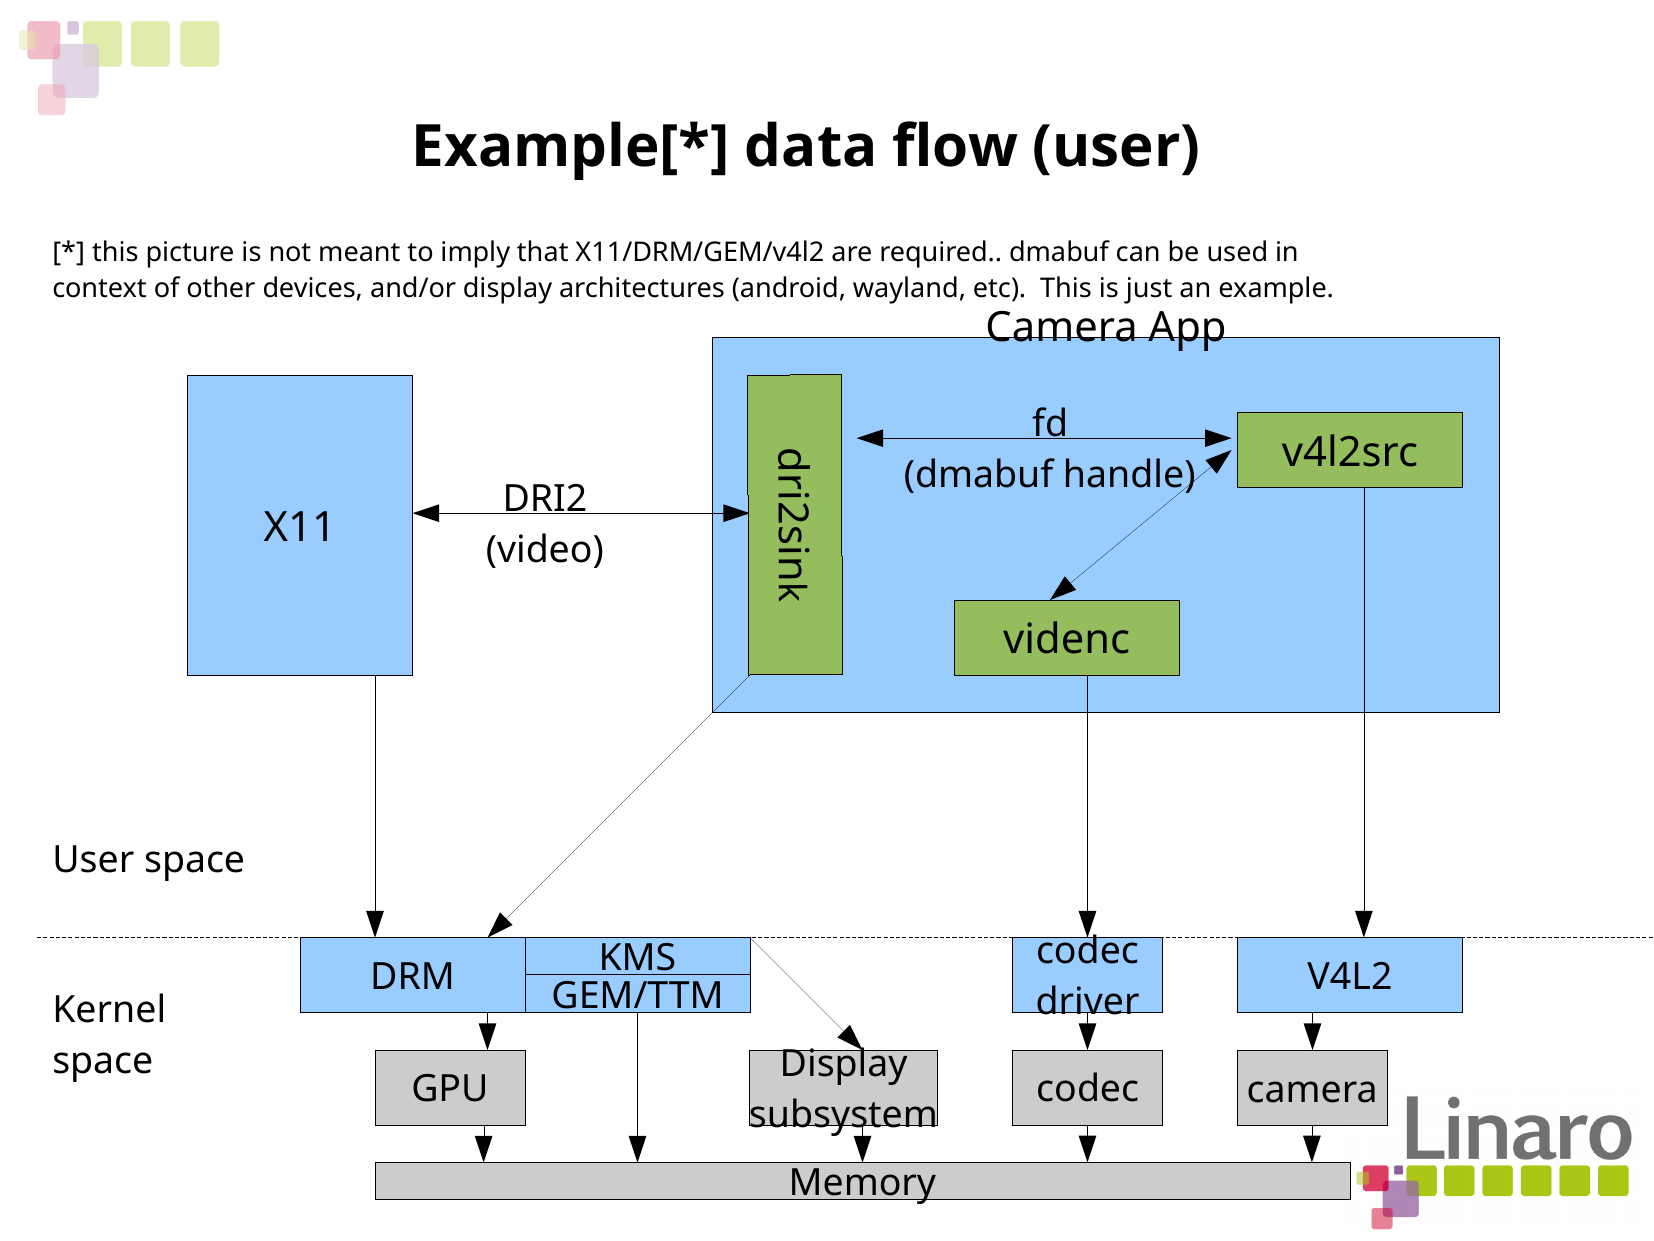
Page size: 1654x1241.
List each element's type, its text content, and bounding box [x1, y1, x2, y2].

text_box videnc [954, 600, 1180, 676]
text_box DRM [300, 937, 525, 1013]
text_box Kernel space [37, 975, 286, 1032]
text_box Camera App [712, 337, 1500, 713]
text_box Example[*] data flow (user) [187, 96, 1426, 177]
text_box User space [37, 825, 257, 901]
text_box X11 [187, 375, 413, 676]
text_box codec [1012, 1050, 1163, 1126]
text_box Camera App [1053, 488, 1364, 713]
text_box dri2sink [747, 374, 843, 676]
text_box v4l2src [1238, 412, 1463, 488]
text_box codec driver [1012, 937, 1163, 1013]
picture [1343, 1087, 1644, 1238]
text_box fd (dmabuf handle) [862, 388, 1238, 488]
text_box [*] this picture is not meant to imply that X11/DRM/GEM/v4l2 are required.. dmabuf can be used in context of other devices, and/or display architectures (android, wayland, etc). This is just an example. [37, 225, 1351, 301]
text_box GPU [375, 1050, 526, 1126]
text_box Display subsystem [749, 1050, 938, 1126]
text_box KMS [525, 937, 751, 975]
text_box GEM/TTM [525, 975, 751, 1013]
text_box Memory [375, 1162, 1351, 1200]
text_box DRI2 (video) [469, 464, 620, 564]
text_box V4L2 [1237, 937, 1463, 1013]
text_box camera [1237, 1050, 1388, 1126]
text_box Camera App [712, 514, 748, 711]
